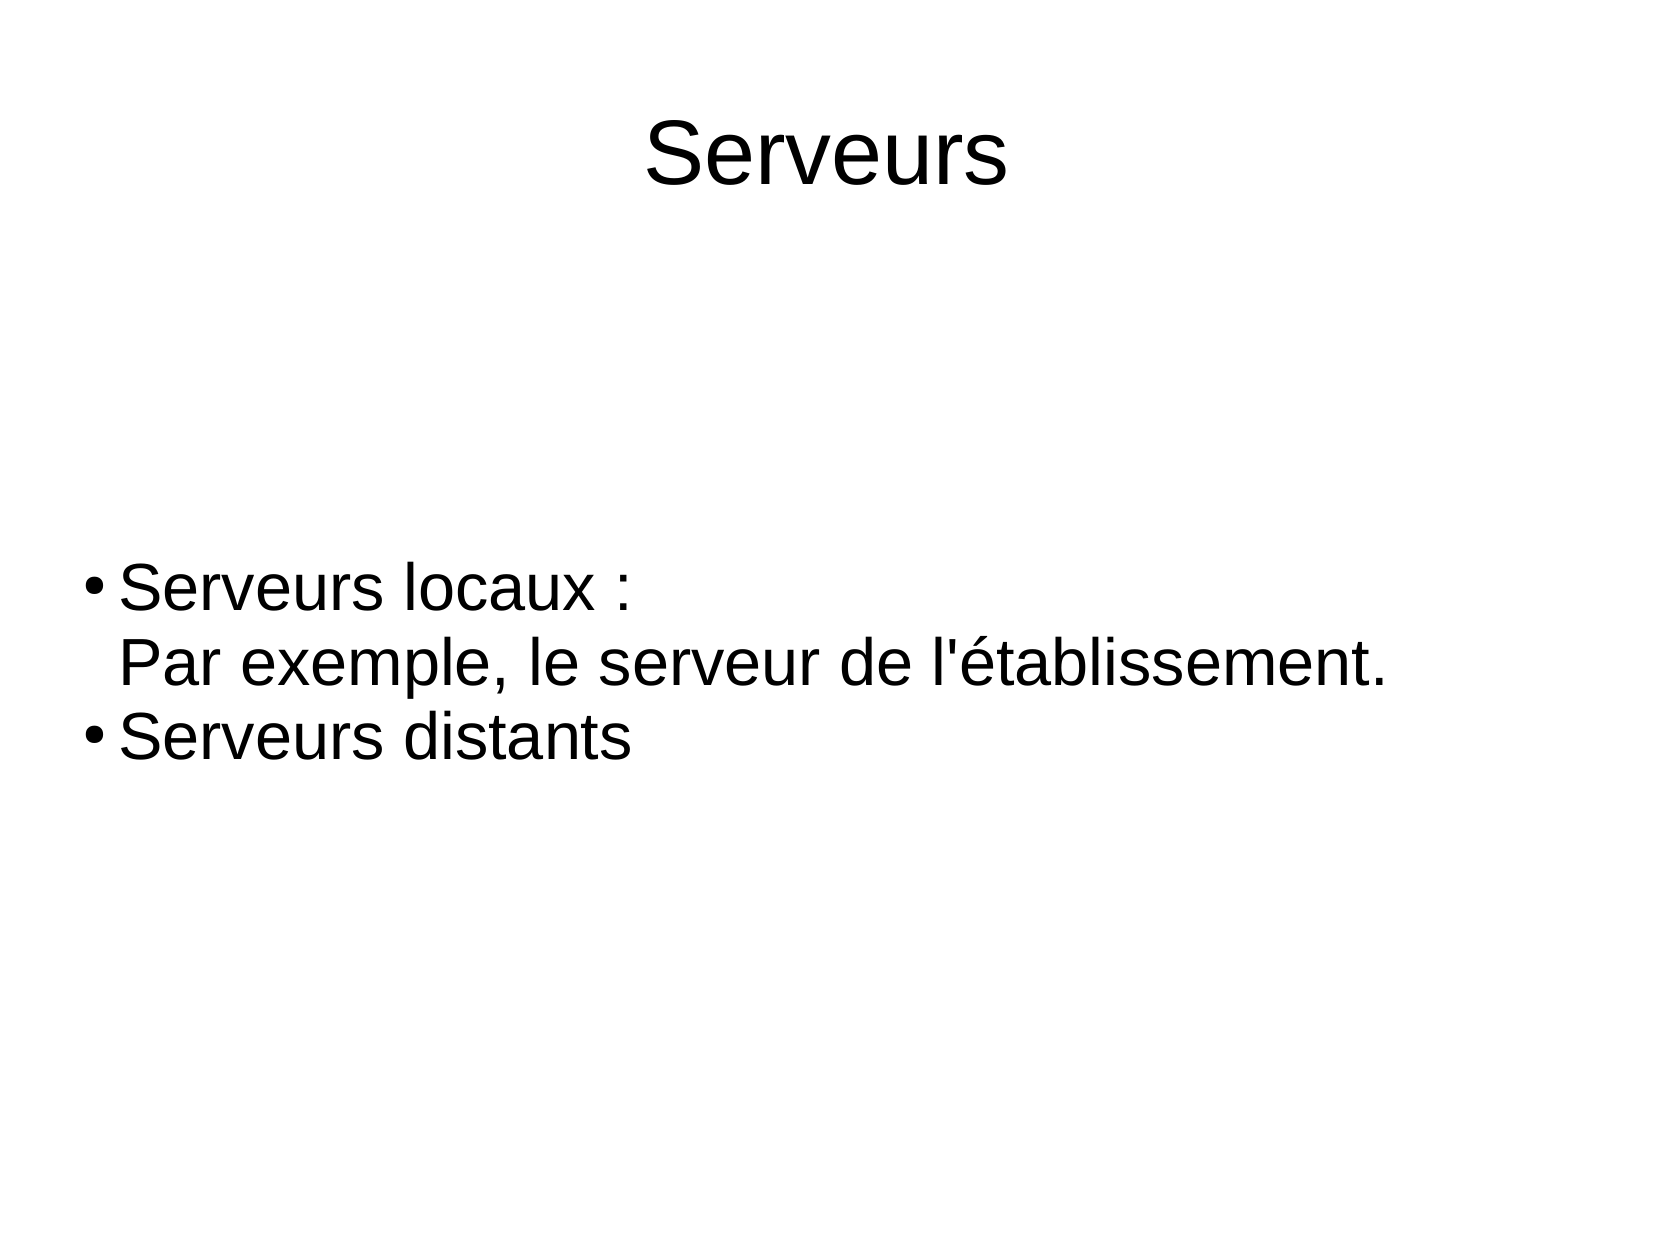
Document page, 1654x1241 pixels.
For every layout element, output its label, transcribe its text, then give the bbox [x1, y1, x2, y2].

title Serveurs [82, 49, 1571, 257]
subtitle Serveurs locaux : Par exemple, le serveur de l'établissement. Serveurs distants [82, 290, 1571, 1109]
